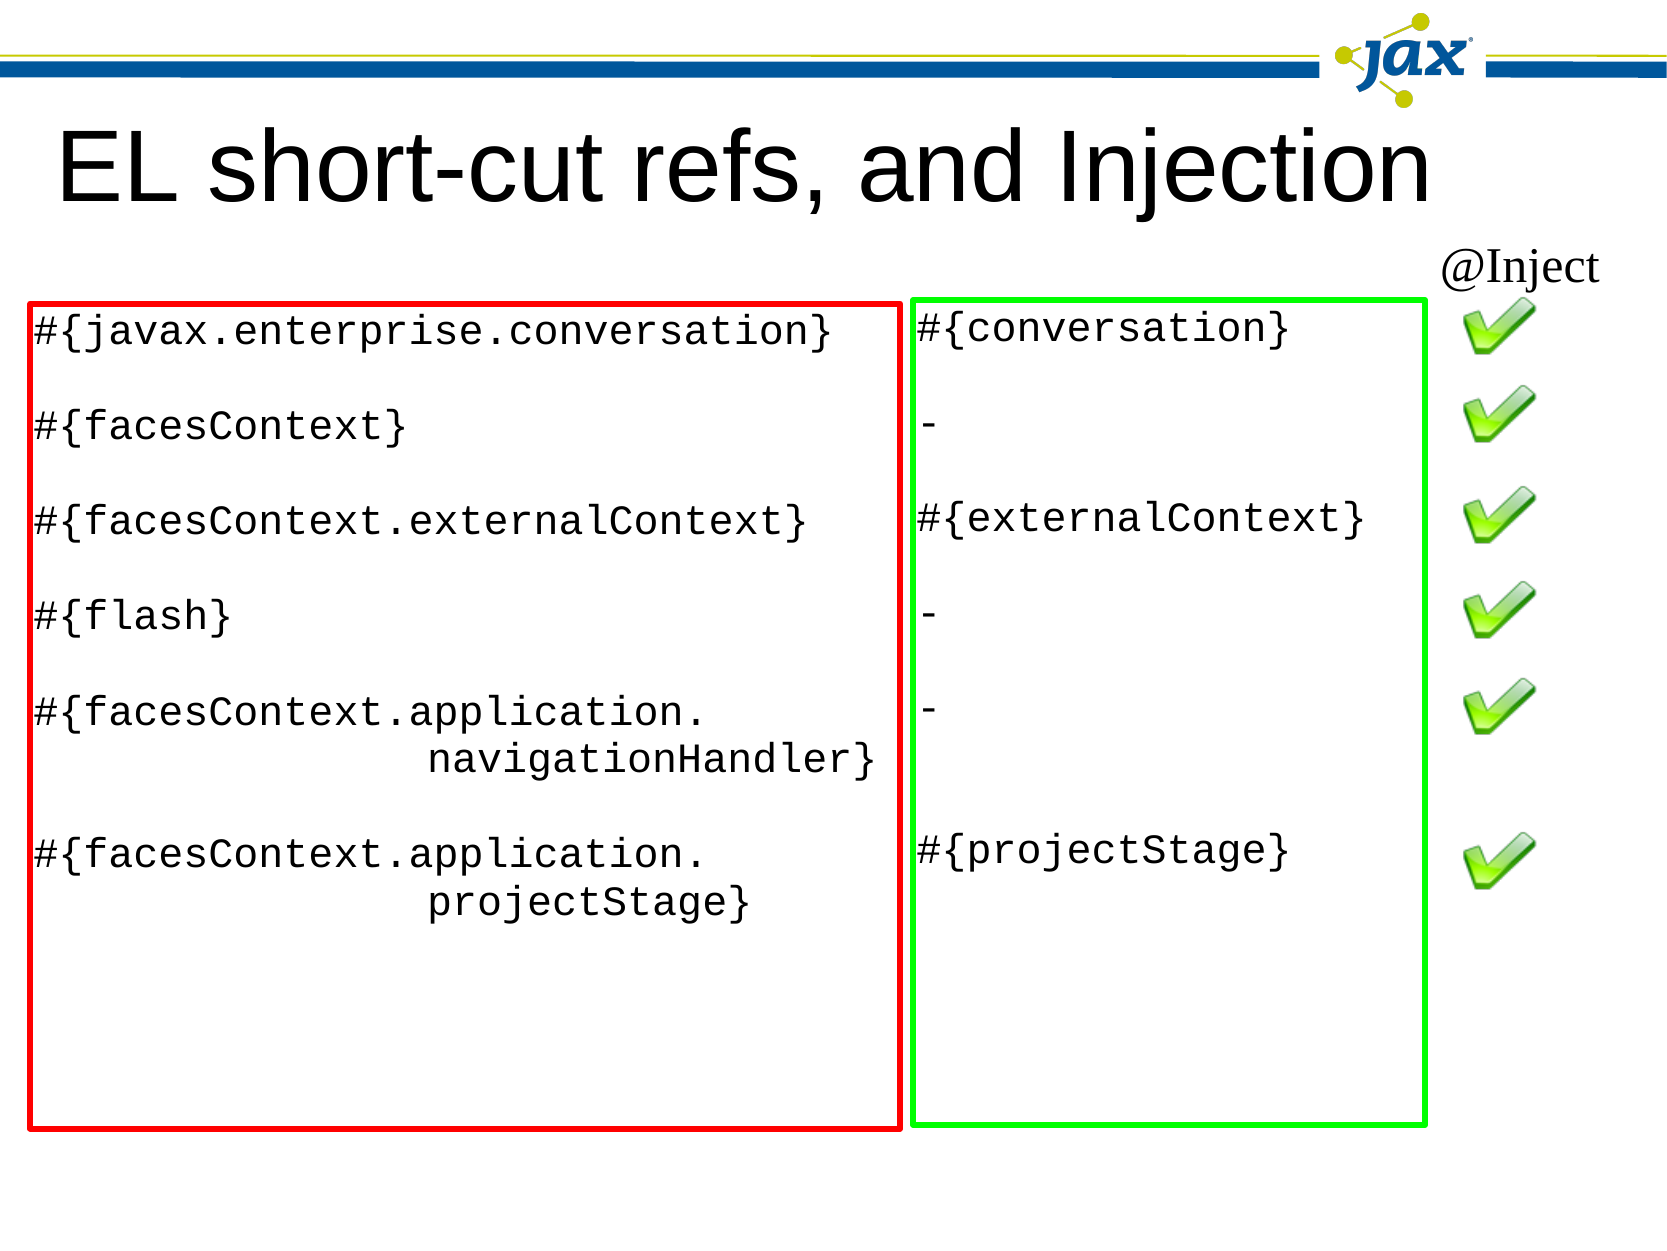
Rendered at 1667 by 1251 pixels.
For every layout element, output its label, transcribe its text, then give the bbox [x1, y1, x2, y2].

picture [1462, 823, 1538, 899]
list #{conversation} - #{externalContext} - - #{projectStage} [913, 300, 1426, 1126]
list #{javax.enterprise.conversation} #{facesContext} #{facesContext.externalContext} #{flash} #{facesContext.application. navigationHandler} #{facesContext.application. projectStage} [30, 303, 901, 1129]
title EL short-cut refs, and Injection [40, 91, 1627, 230]
text_box @Inject [1425, 225, 1651, 300]
picture [1462, 288, 1538, 364]
picture [1462, 376, 1538, 452]
picture [1335, 13, 1473, 91]
picture [1462, 477, 1538, 553]
picture [1462, 669, 1538, 745]
picture [1462, 572, 1538, 648]
